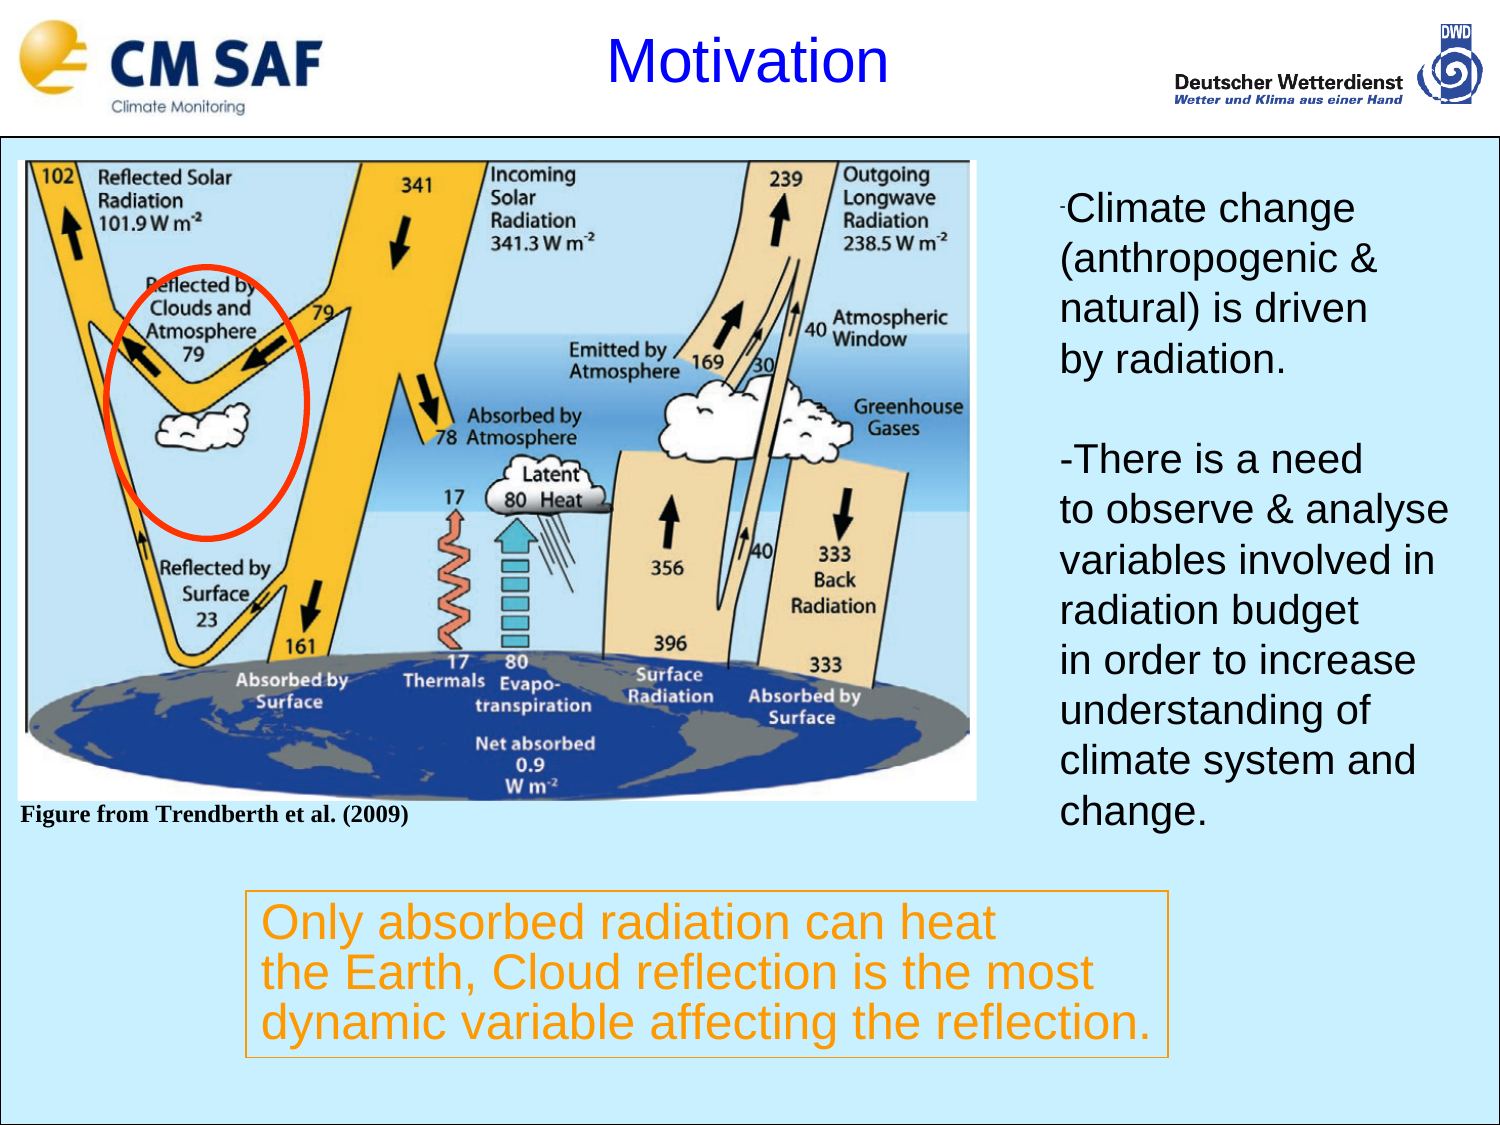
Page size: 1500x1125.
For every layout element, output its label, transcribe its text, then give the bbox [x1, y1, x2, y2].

picture [17, 160, 977, 801]
text_box Figure from Trendberth et al. (2009) [5, 775, 679, 835]
text_box Motivation [312, 30, 1172, 110]
picture [1175, 24, 1483, 104]
text_box Only absorbed radiation can heat the Earth, Cloud reflection is the most dynamic variable affecting the reflection. [246, 891, 1168, 1058]
picture [17, 19, 325, 117]
text_box Climate change (anthropogenic & natural) is driven by radiation. -There is a need to observe & analyse variables involved in radiation budget in order to increase understanding of climate system and change. [1044, 172, 1477, 942]
